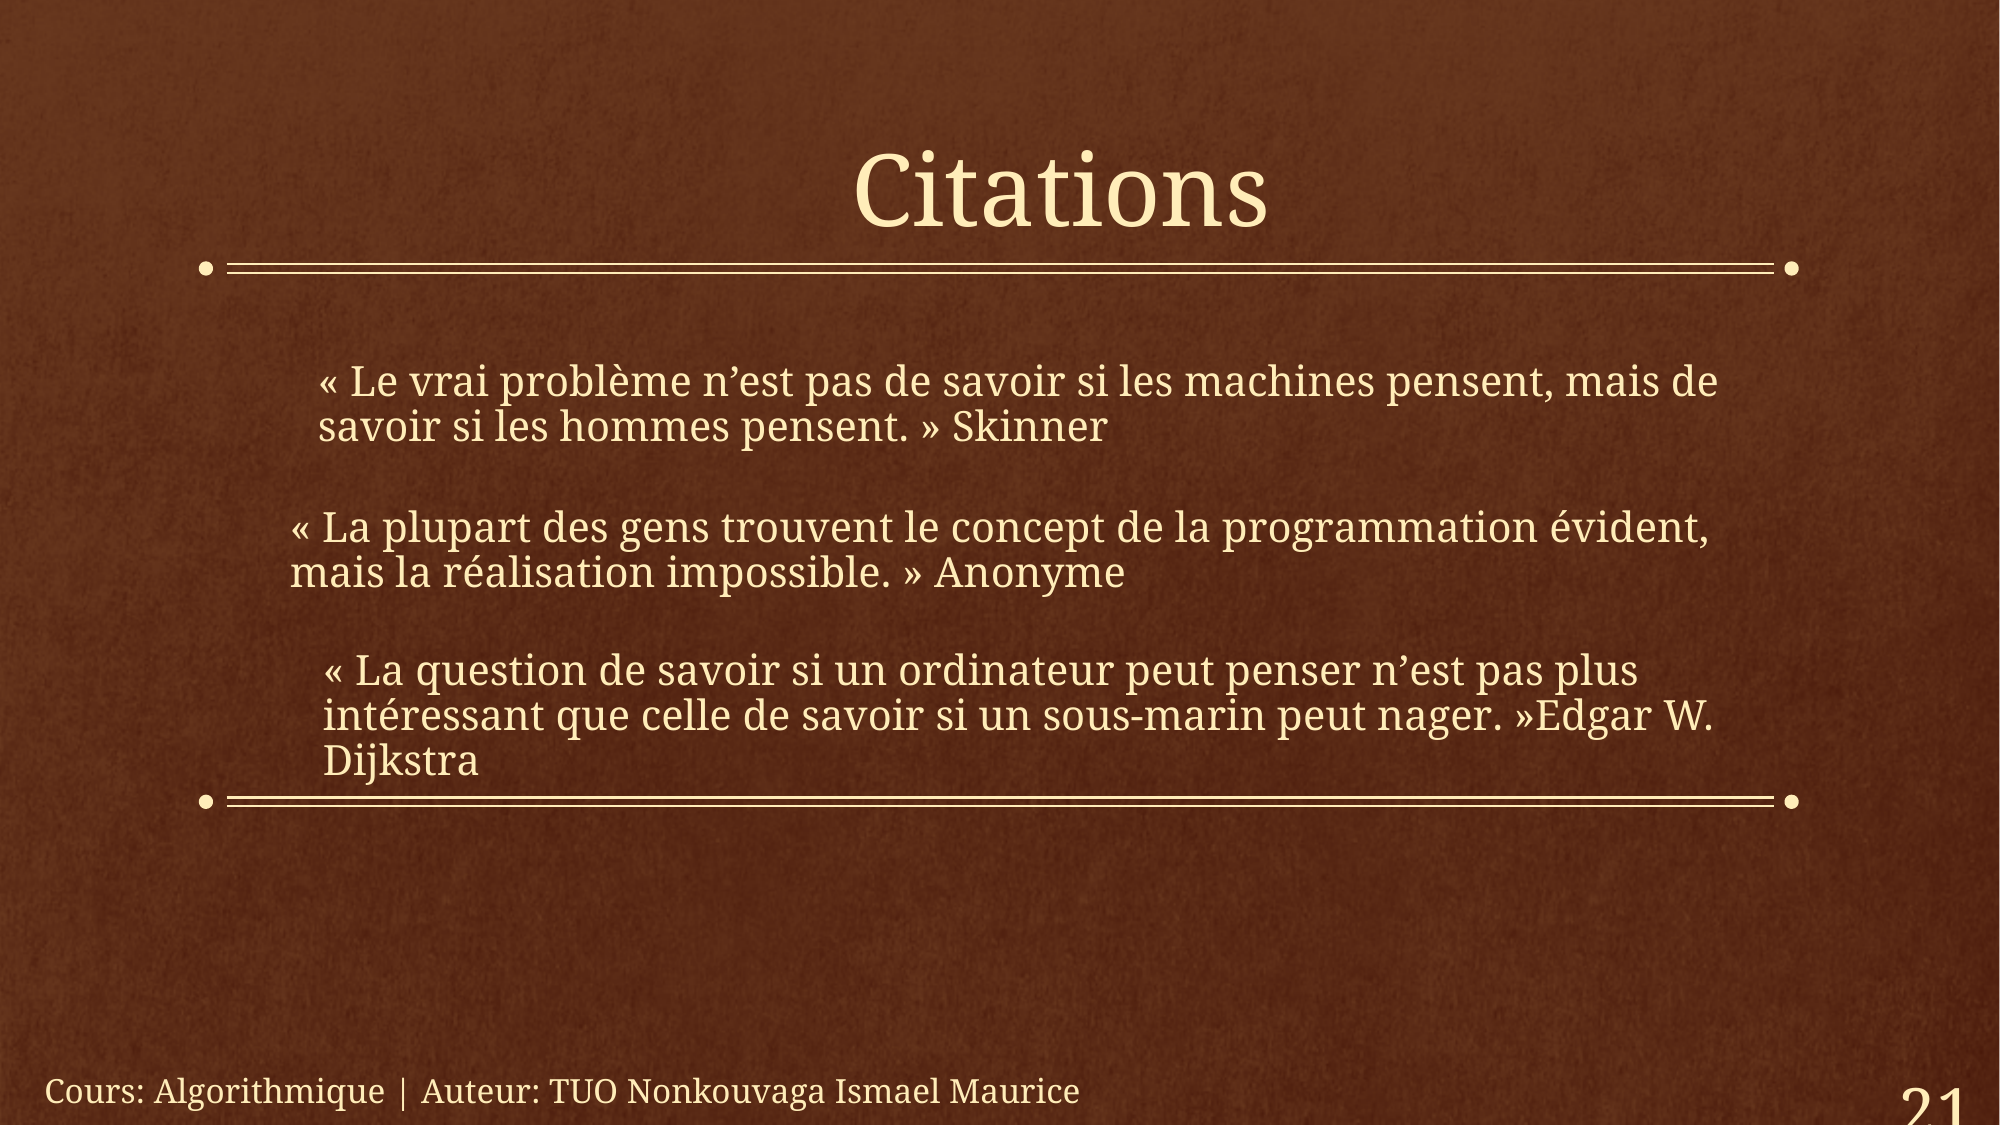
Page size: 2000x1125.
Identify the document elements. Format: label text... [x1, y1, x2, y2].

title « Le vrai problème n’est pas de savoir si les machines pensent, mais de savoir si les hommes pensent. » Skinner [256, 311, 1781, 458]
text_box Citations [287, 0, 1836, 256]
text_box Cours: Algorithmique | Auteur: TUO Nonkouvaga Ismael Maurice [29, 1062, 1246, 1113]
text_box « La question de savoir si un ordinateur peut penser n’est pas plus intéressant que celle de savoir si un sous-marin peut nager. »Edgar W. Dijkstra [256, 642, 1781, 764]
text_box [1883, 1062, 2000, 1113]
text_box « La plupart des gens trouvent le concept de la programmation évident, mais la réalisation impossible. » Anonyme [226, 482, 1773, 604]
